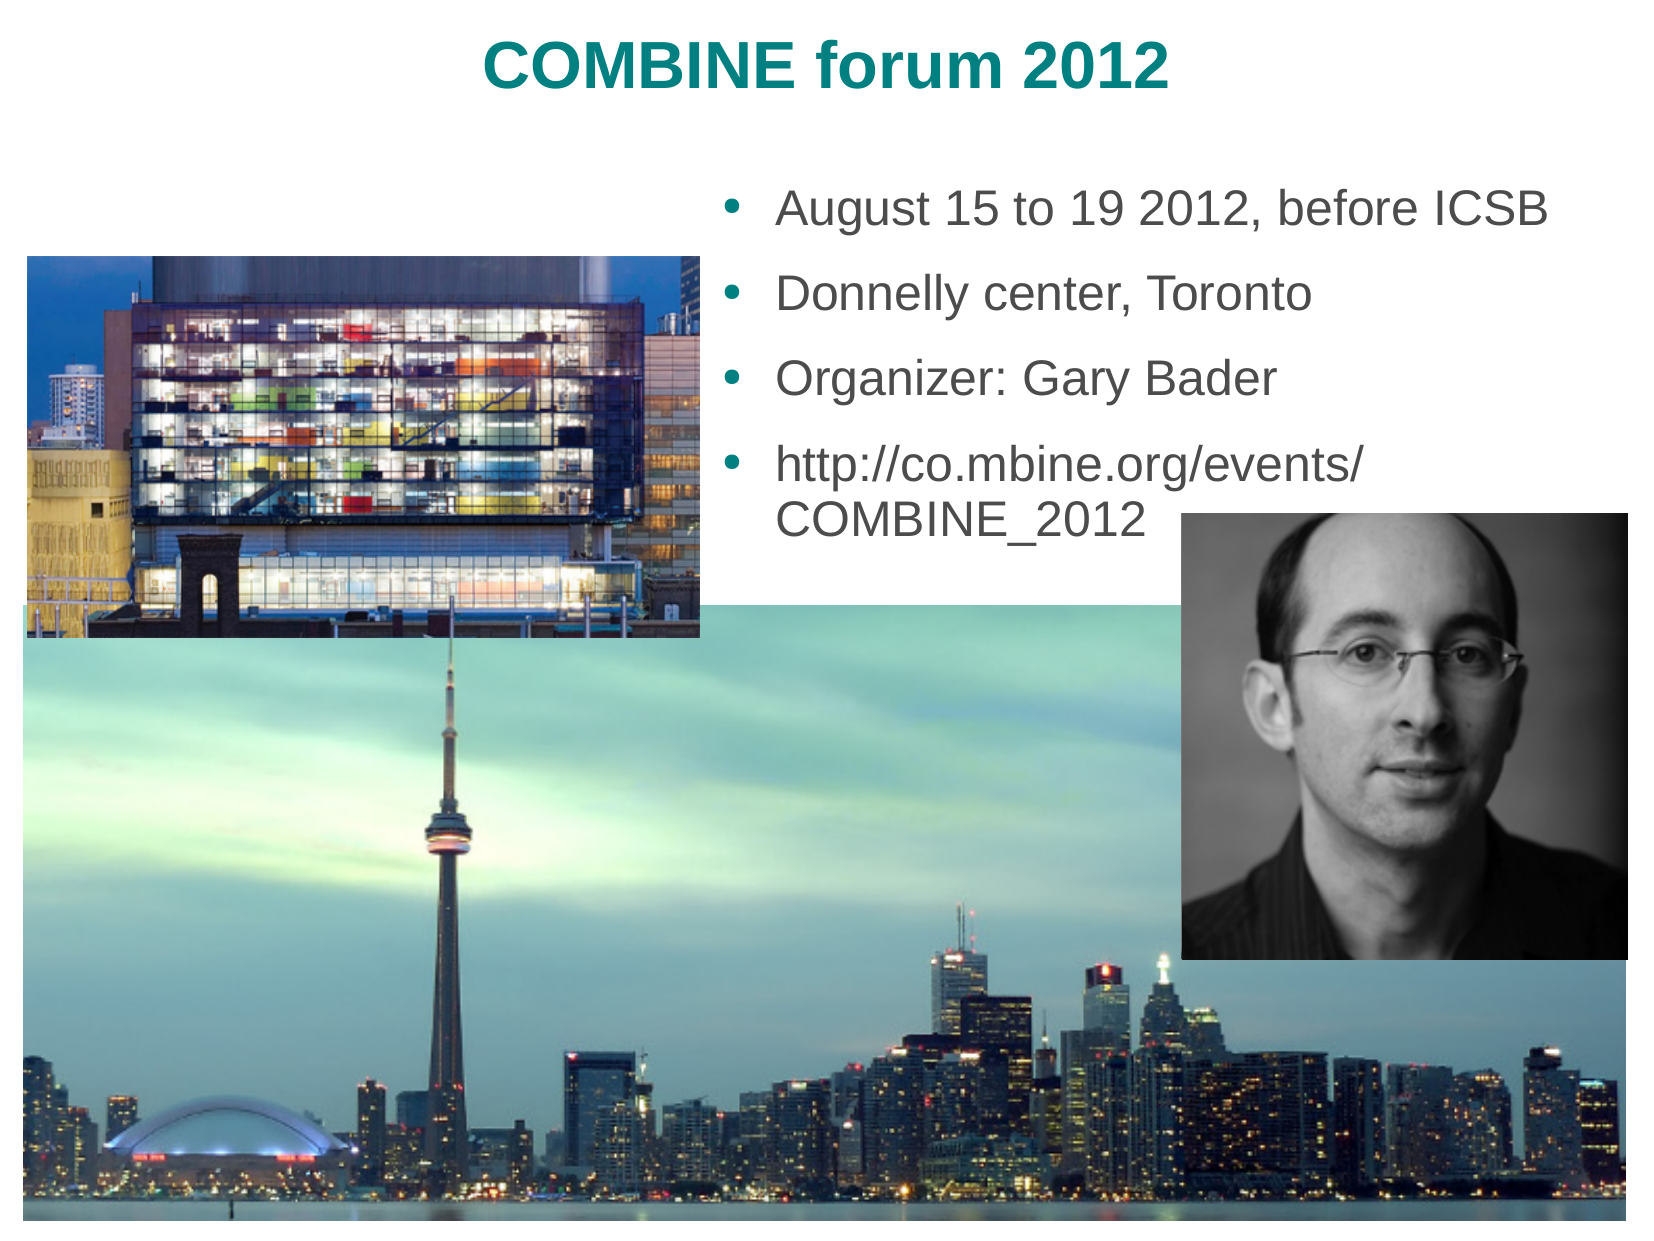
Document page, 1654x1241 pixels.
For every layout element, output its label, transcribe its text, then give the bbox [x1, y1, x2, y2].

picture [23, 256, 1628, 1221]
list August 15 to 19 2012, before ICSB Donnelly center, Toronto Organizer: Gary Bader http://co.mbine.org/events/COMBINE_2012 [704, 180, 1625, 900]
title COMBINE forum 2012 [82, 2, 1571, 129]
